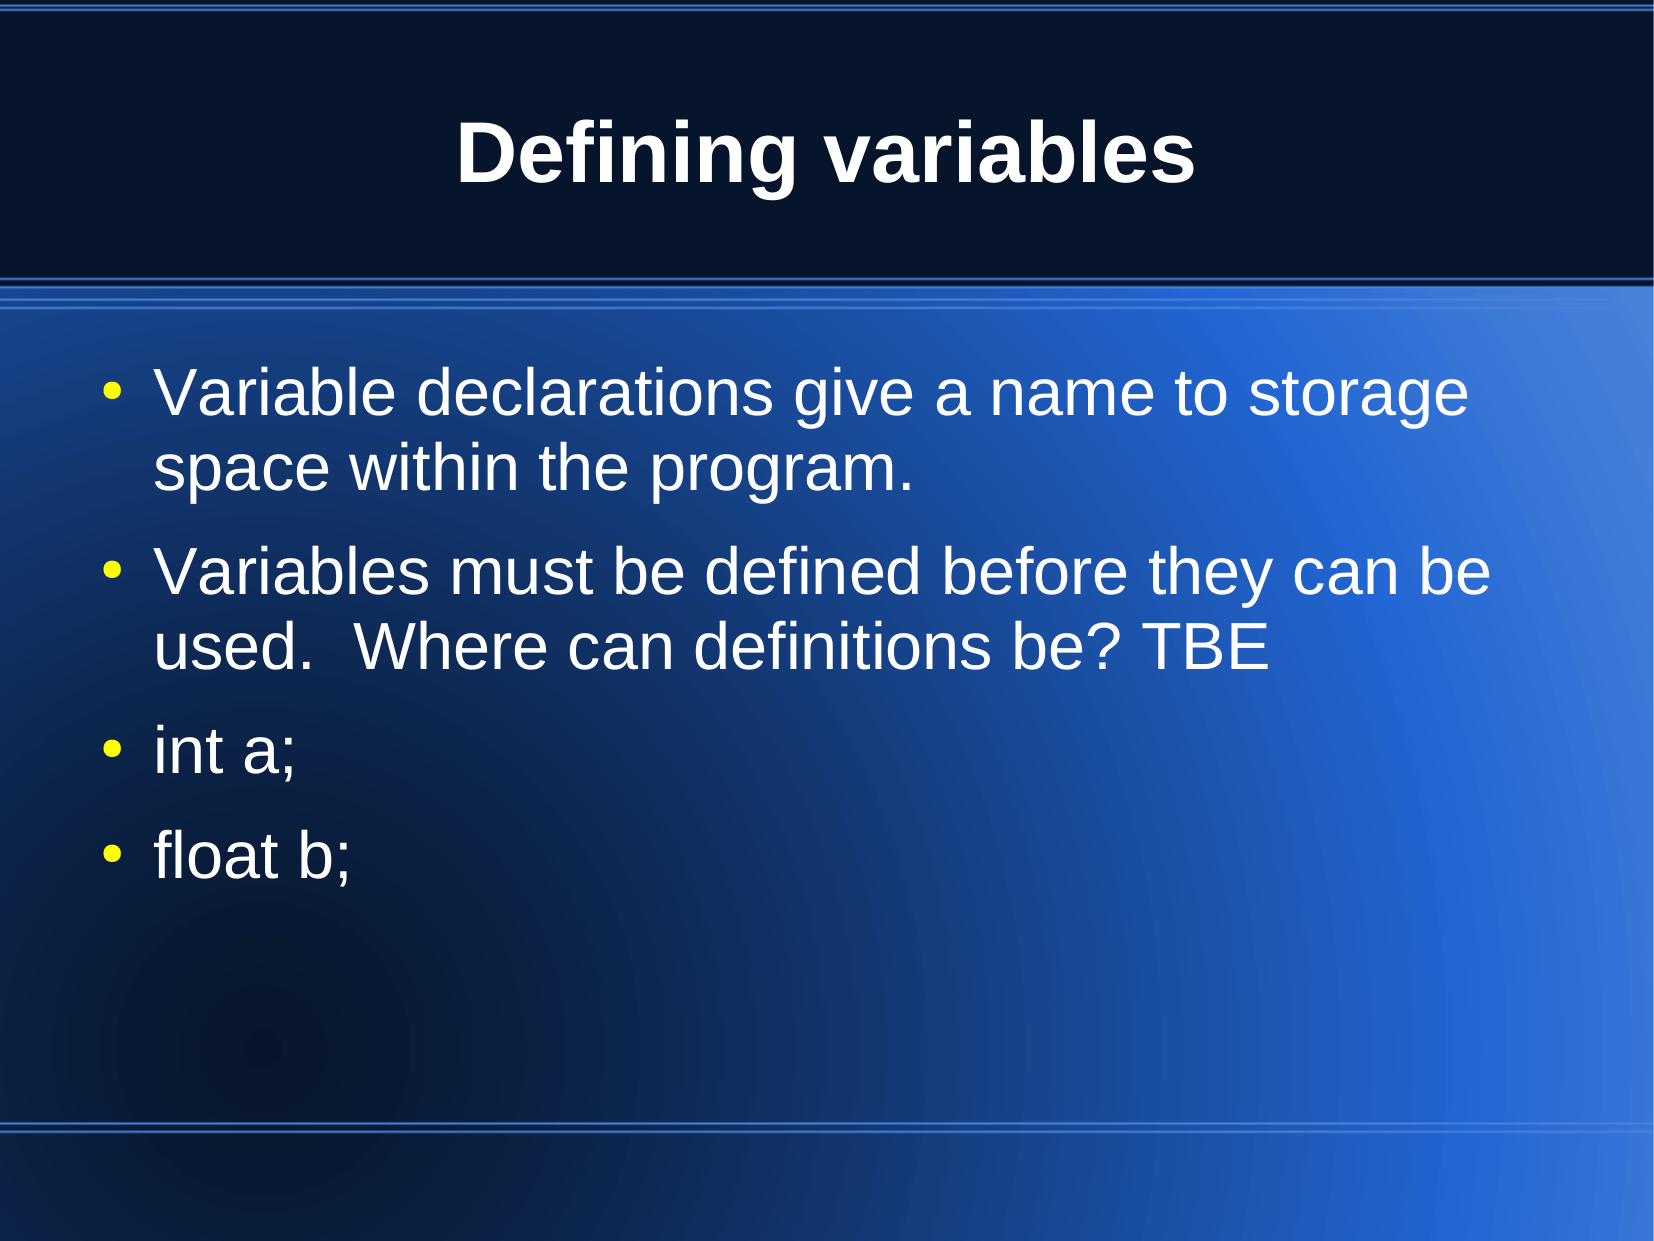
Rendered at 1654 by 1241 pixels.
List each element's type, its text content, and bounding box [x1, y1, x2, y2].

list Variable declarations give a name to storage space within the program. Variables must be defined before they can be used. Where can definitions be? TBE int a; float b; [82, 355, 1571, 1058]
title Defining variables [82, 49, 1571, 257]
picture [0, 0, 1654, 1241]
